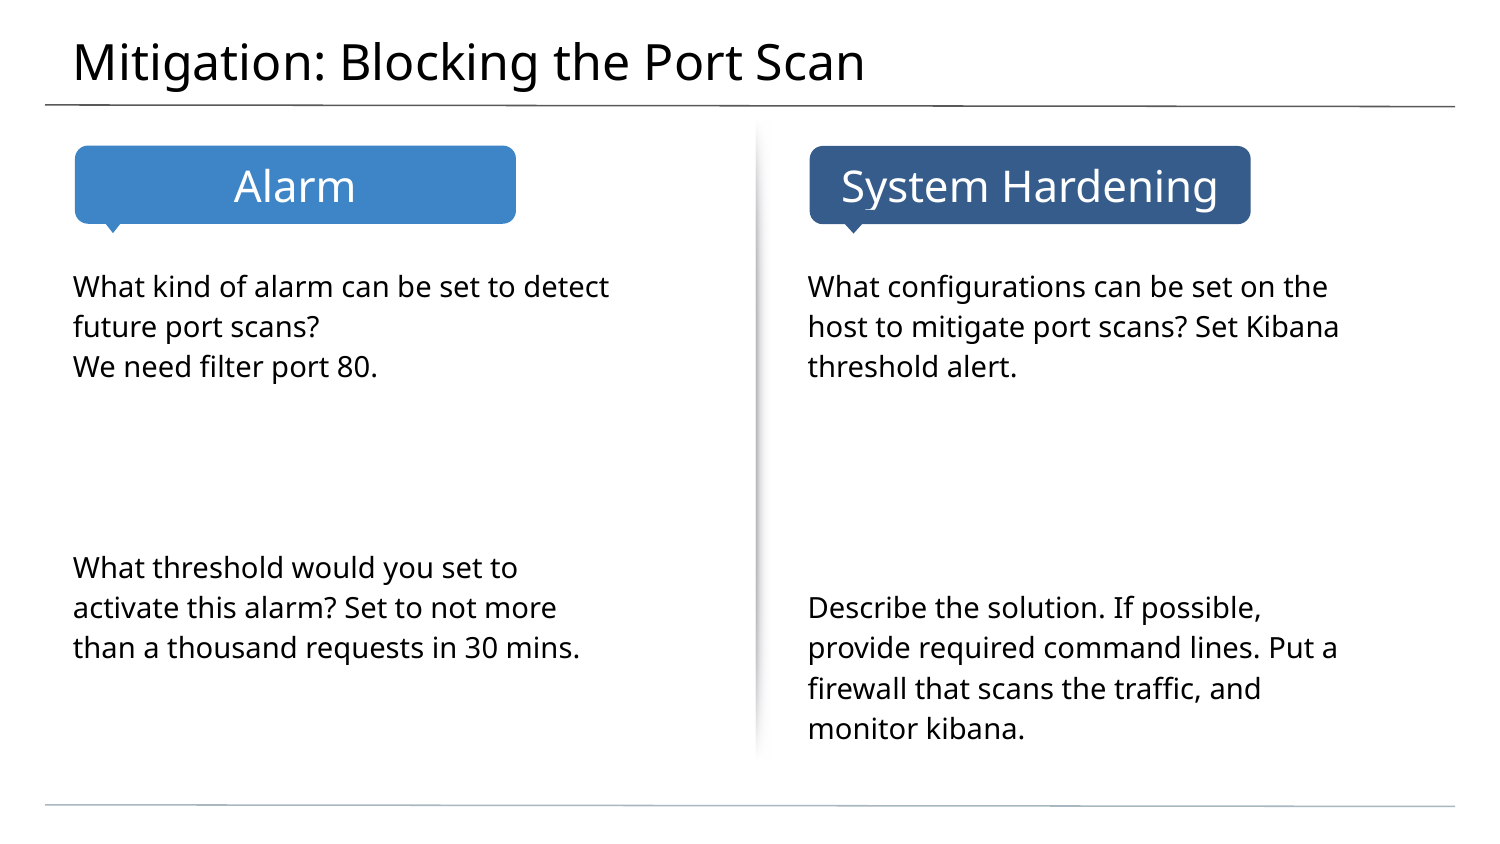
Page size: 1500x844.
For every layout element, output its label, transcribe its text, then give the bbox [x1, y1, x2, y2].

subtitle What kind of alarm can be set to detect future port scans? We need filter port 80. What threshold would you set to activate this alarm? Set to not more than a thousand requests in 30 mins. [0, 262, 704, 764]
subtitle What configurations can be set on the host to mitigate port scans? Set Kibana threshold alert. Describe the solution. If possible, provide required command lines. Put a firewall that scans the traffic, and monitor kibana. [732, 263, 1438, 805]
title Mitigation: Blocking the Port Scan [0, 0, 1500, 88]
picture [703, 107, 839, 782]
